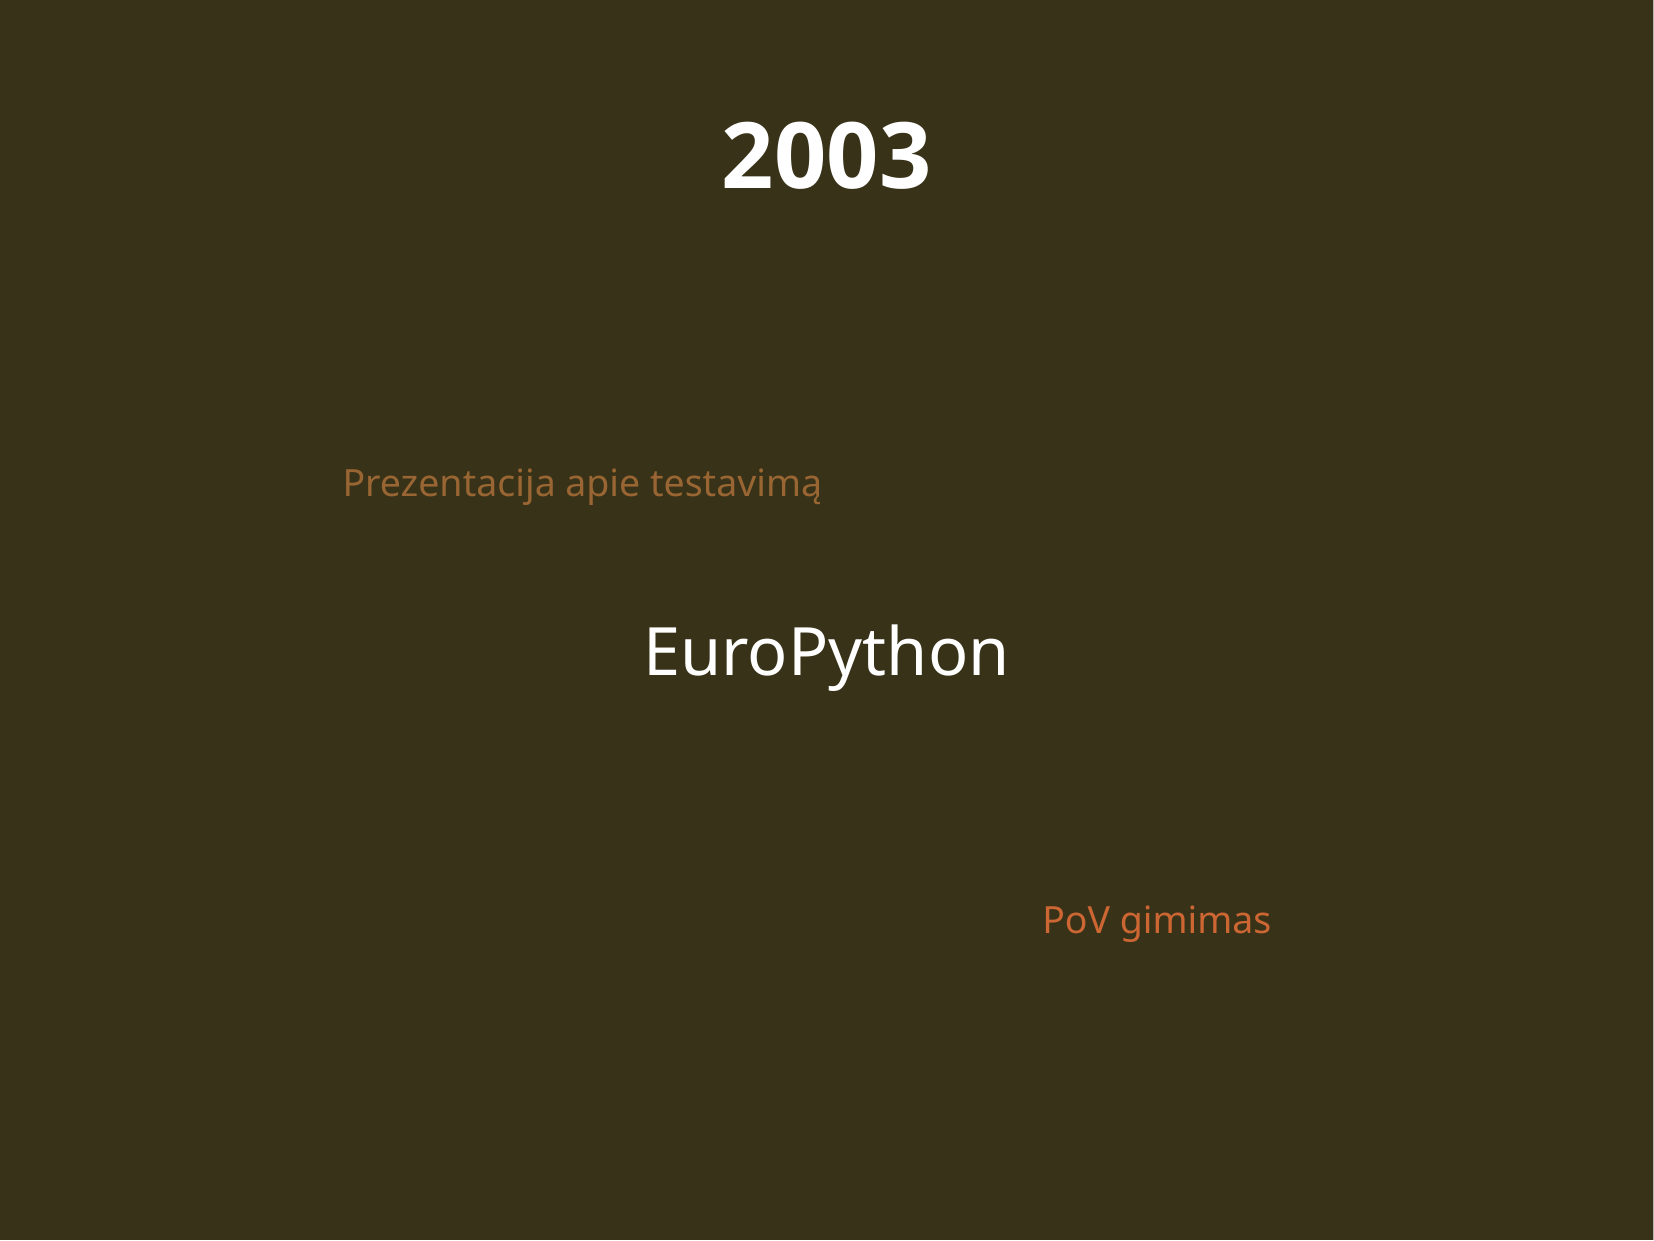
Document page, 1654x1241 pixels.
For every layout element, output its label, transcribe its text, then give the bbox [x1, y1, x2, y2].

text_box PoV gimimas [1027, 885, 1276, 943]
title 2003 [82, 49, 1571, 257]
text_box Prezentacija apie testavimą [327, 448, 822, 506]
subtitle EuroPython [82, 290, 1571, 1010]
